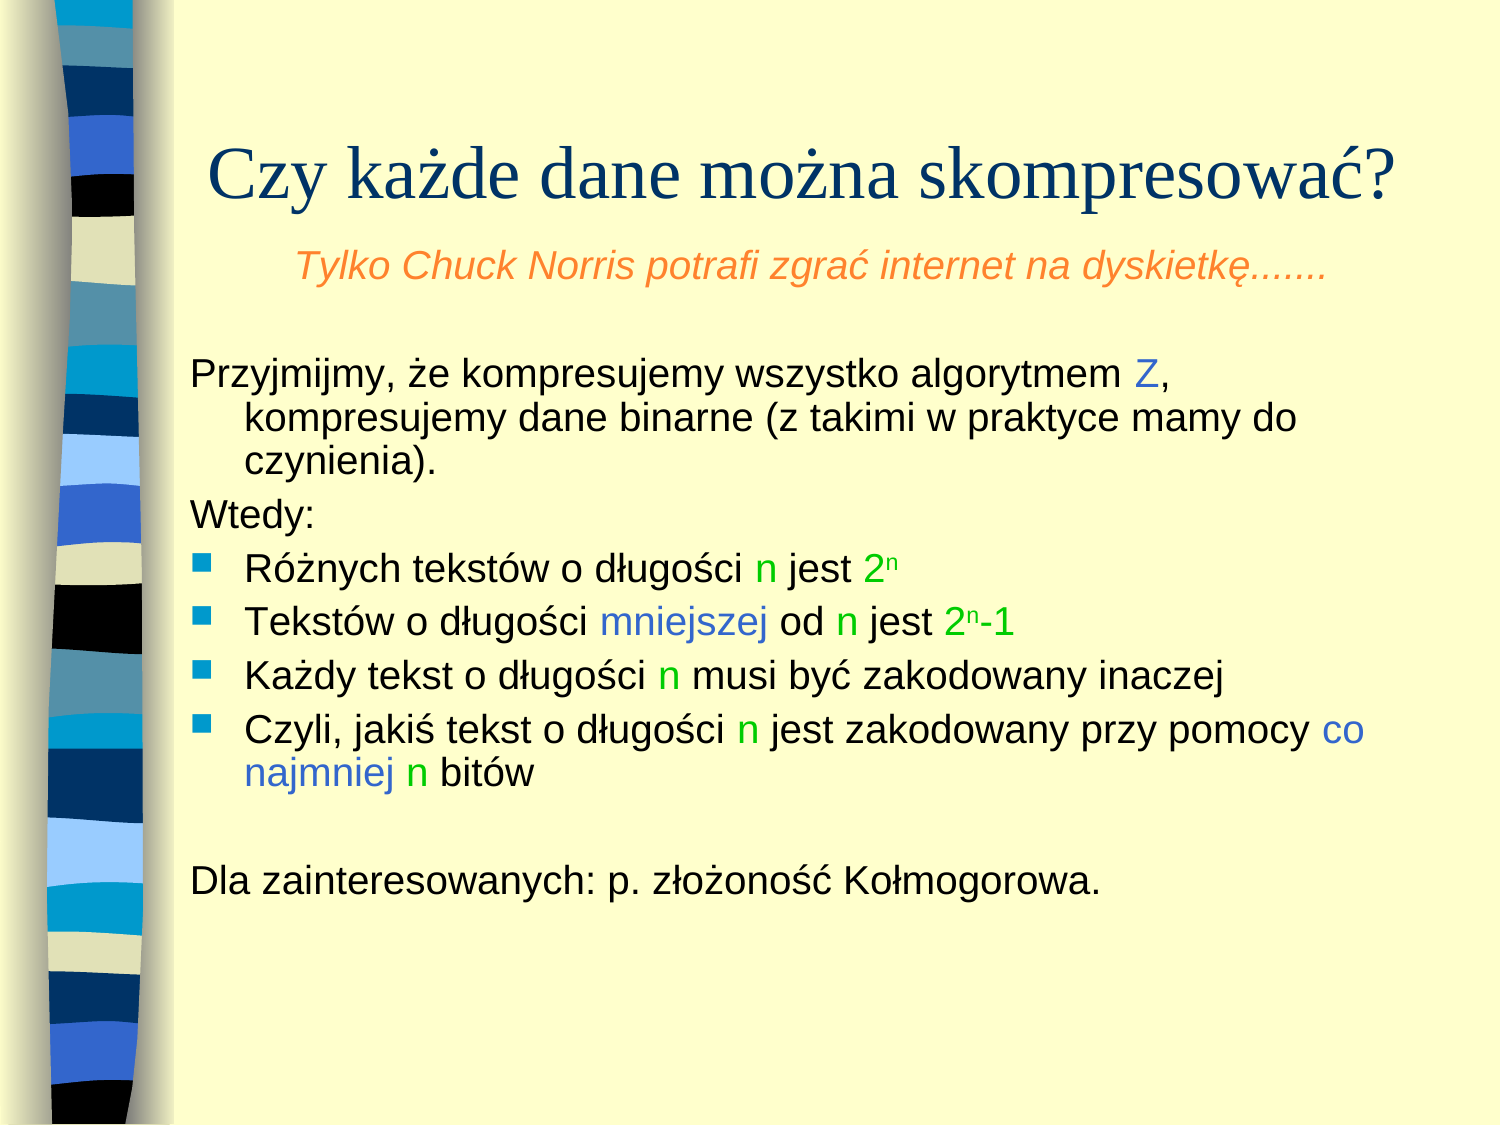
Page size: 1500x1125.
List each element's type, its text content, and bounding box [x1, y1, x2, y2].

list Tylko Chuck Norris potrafi zgrać internet na dyskietkę....... Przyjmijmy, że kompresujemy wszystko algorytmem Z, kompresujemy dane binarne (z takimi w praktyce mamy do czynienia). Wtedy: Różnych tekstów o długości n jest 2n Tekstów o długości mniejszej od n jest 2n-1 Każdy tekst o długości n musi być zakodowany inaczej Czyli, jakiś tekst o długości n jest zakodowany przy pomocy co najmniej n bitów Dla zainteresowanych: p. złożoność Kołmogorowa. [174, 237, 1450, 913]
title Czy każde dane można skompresować? [192, 74, 1468, 263]
